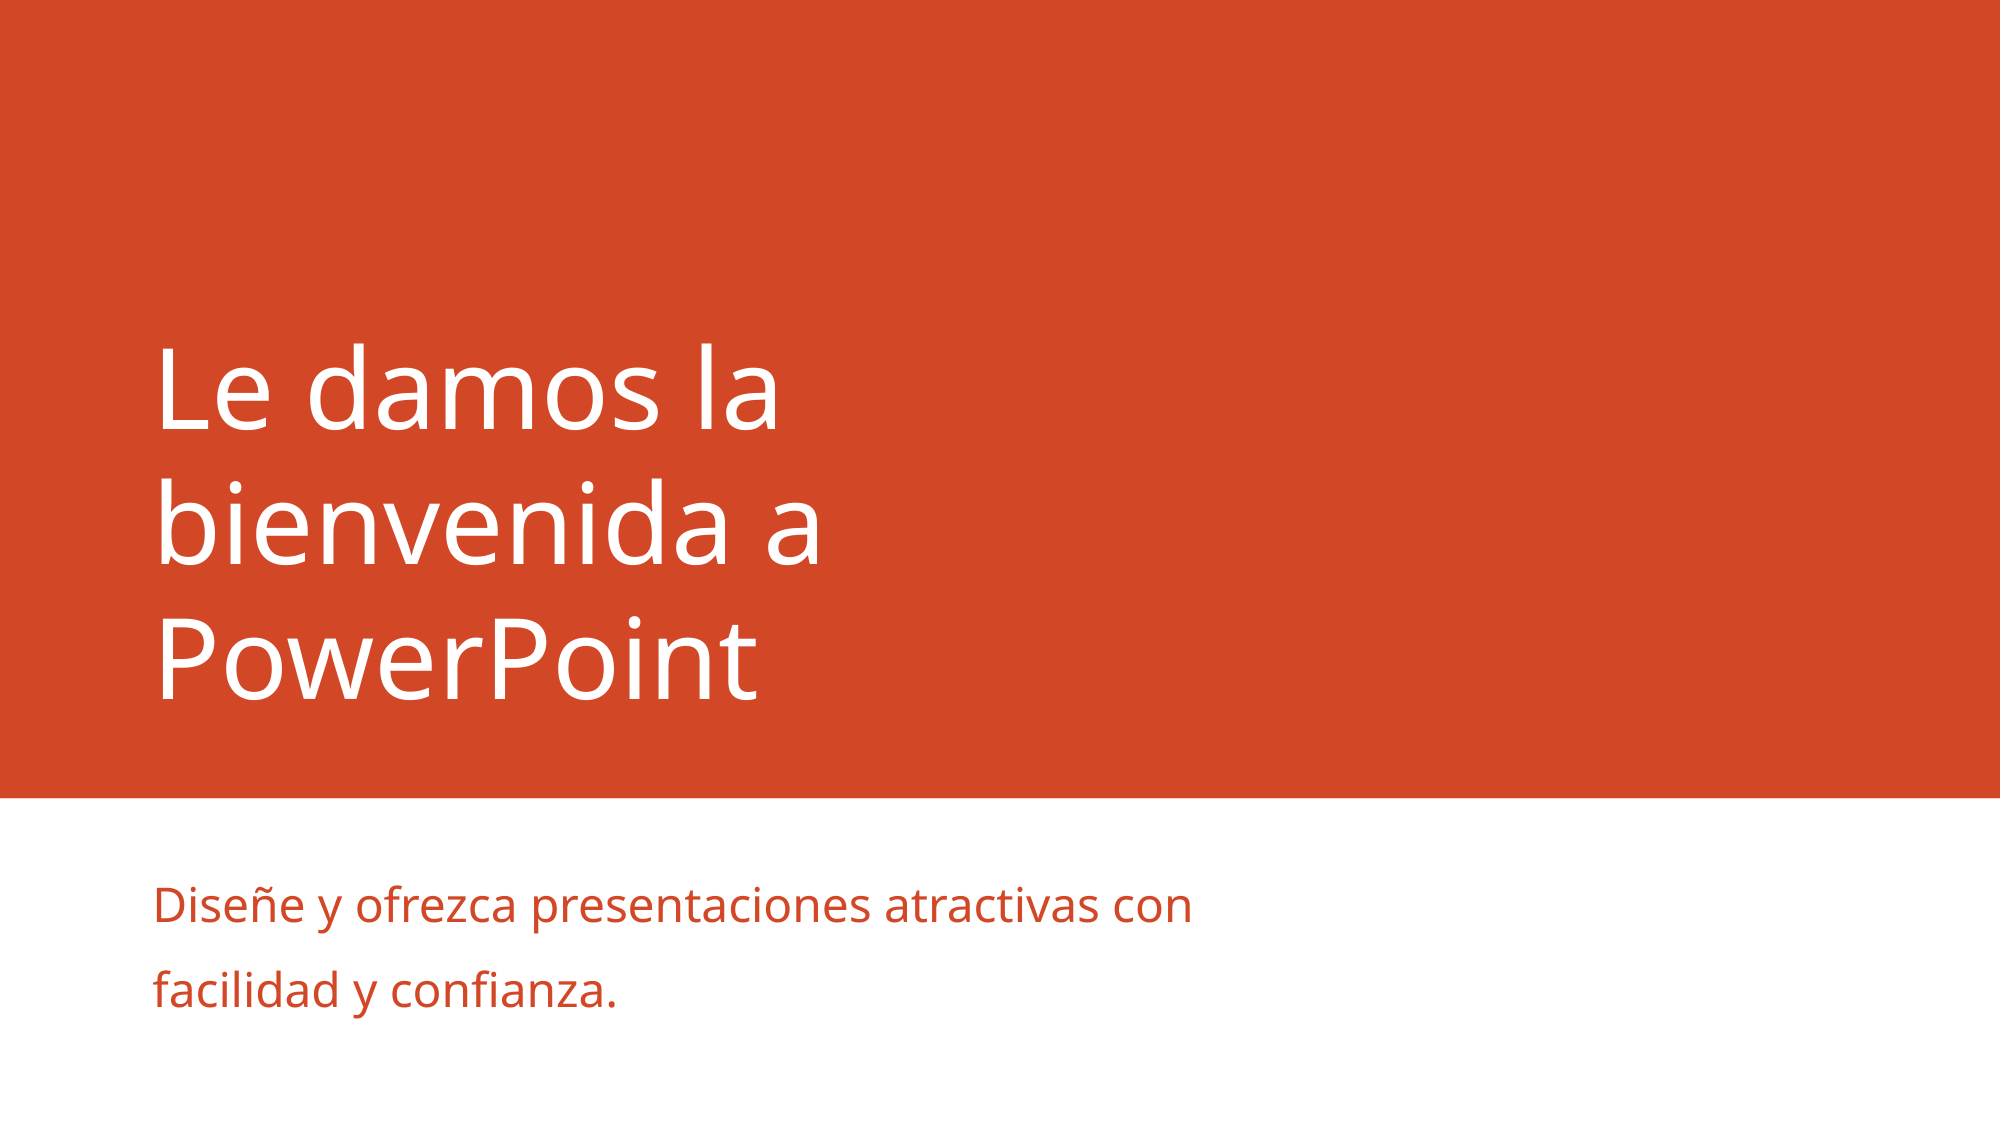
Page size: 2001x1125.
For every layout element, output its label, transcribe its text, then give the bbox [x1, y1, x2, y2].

title Le damos la bienvenida a PowerPoint [137, 338, 1331, 730]
subtitle Diseñe y ofrezca presentaciones atractivas con facilidad y confianza. [137, 838, 1238, 1025]
